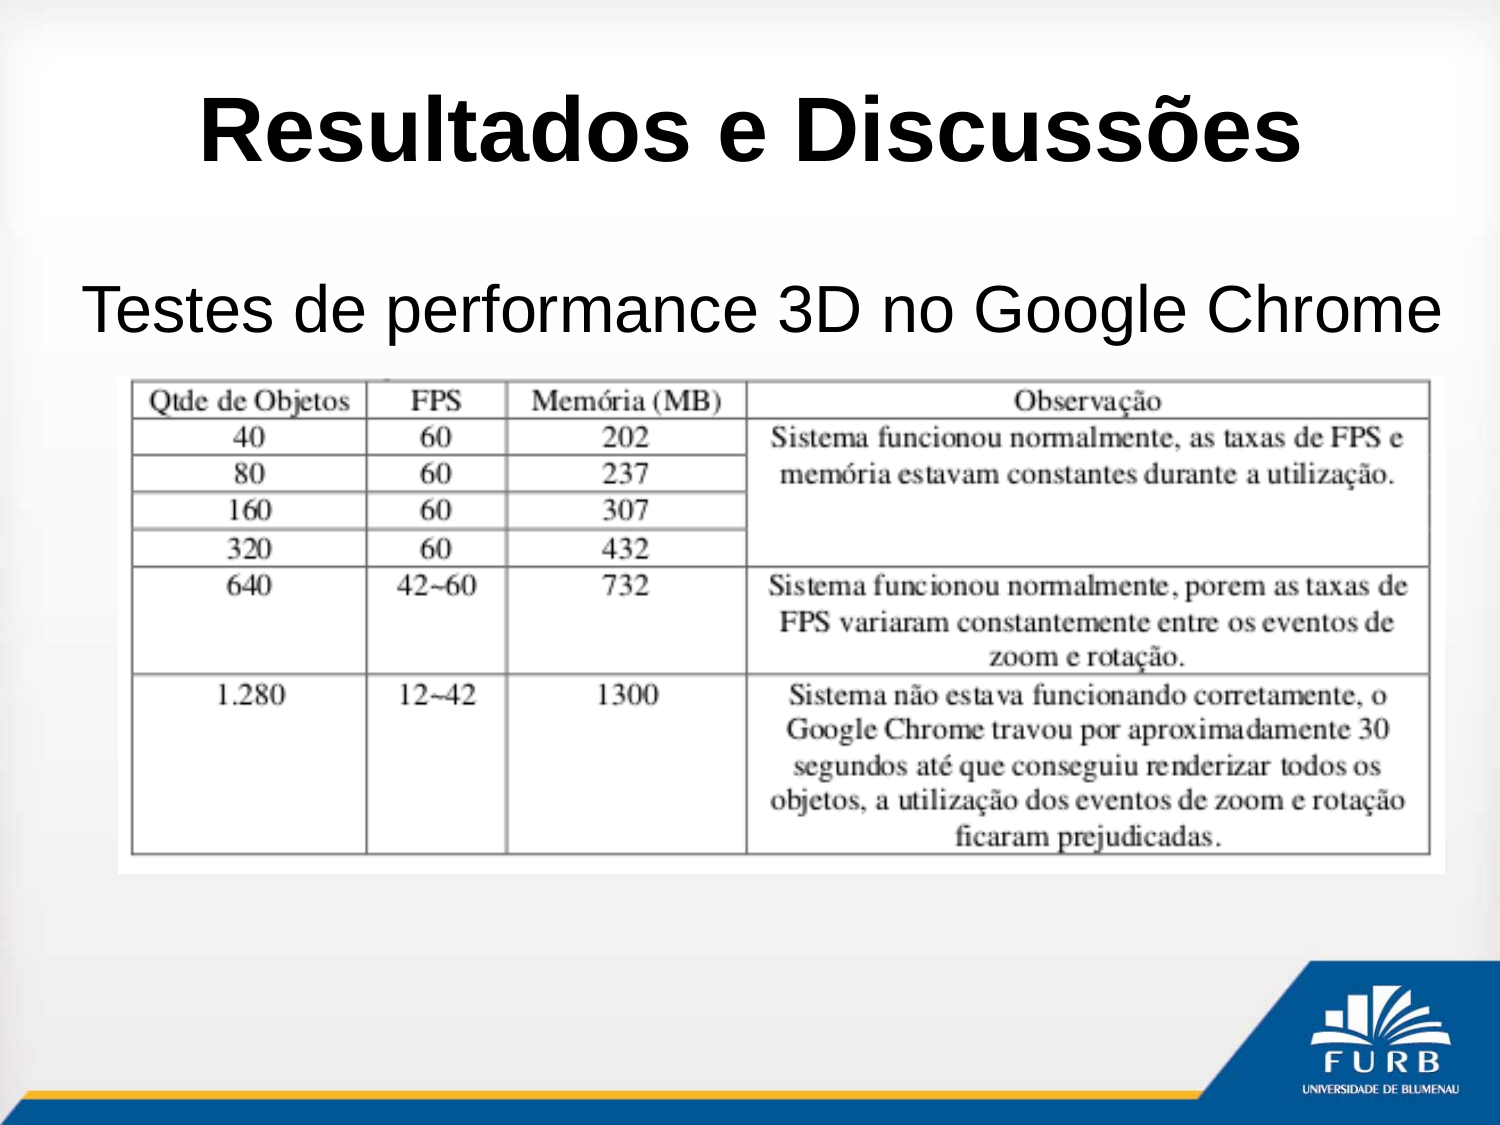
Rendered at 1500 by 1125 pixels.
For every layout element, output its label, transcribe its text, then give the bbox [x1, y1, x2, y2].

picture [0, 0, 1500, 1125]
text_box Resultados e Discussões [76, 30, 1427, 219]
text_box Testes de performance 3D no Google Chrome [67, 264, 1465, 355]
